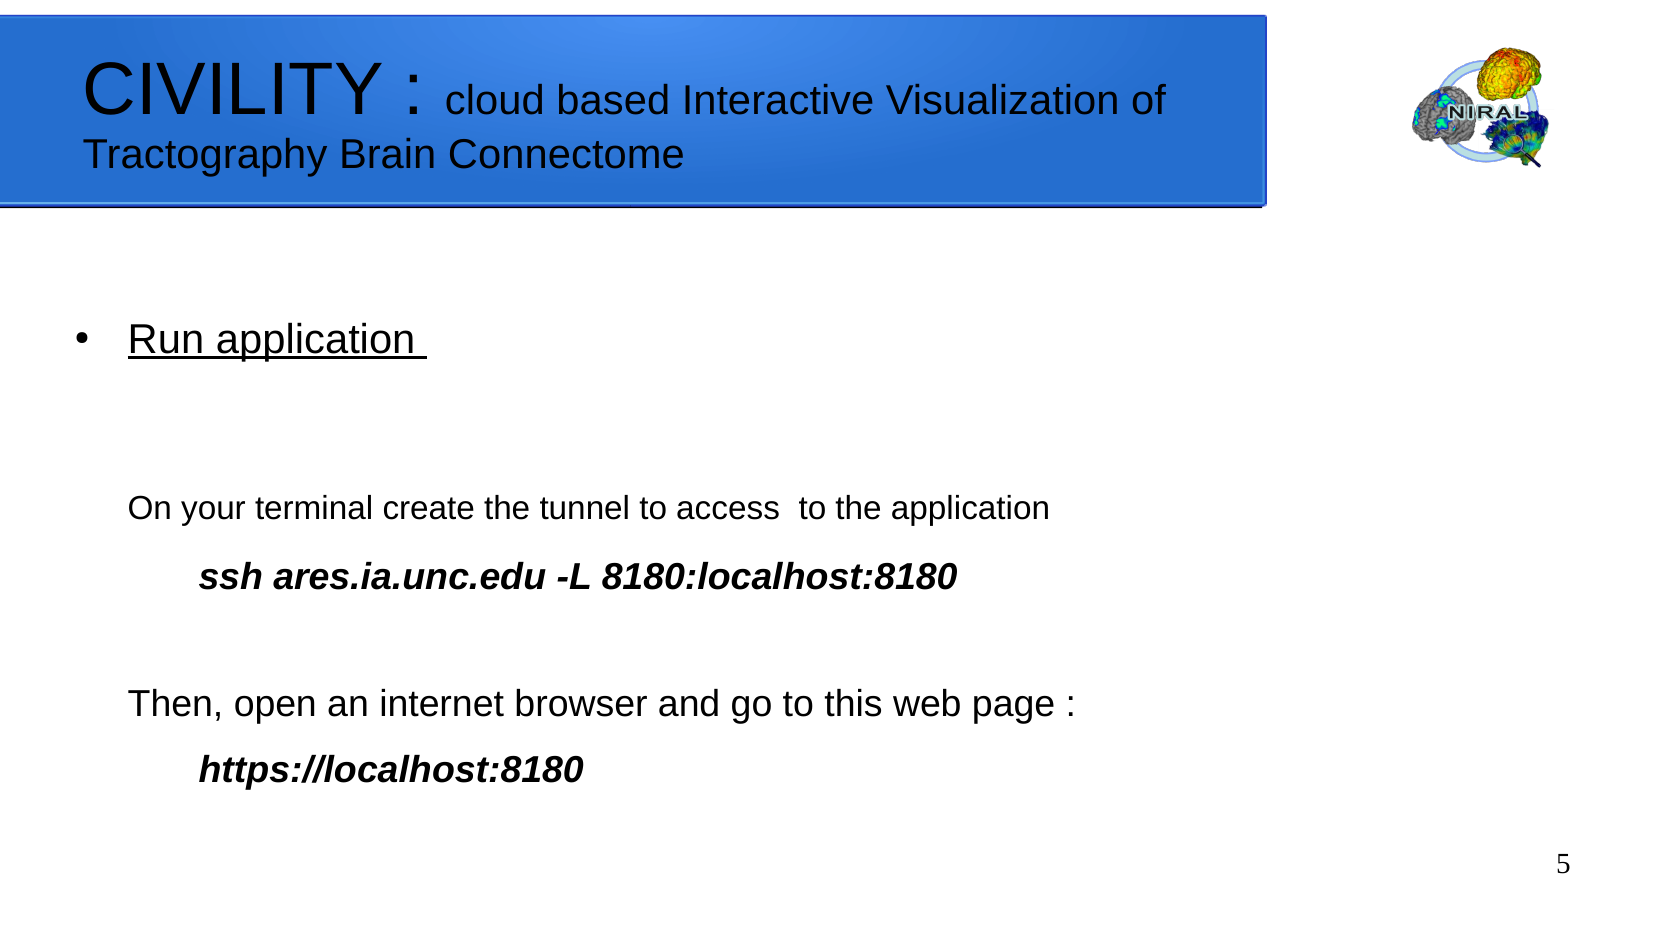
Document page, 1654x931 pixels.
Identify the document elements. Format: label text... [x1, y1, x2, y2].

picture [0, 13, 1270, 212]
title CIVILITY : cloud based Interactive Visualization of Tractography Brain Connectome [82, 35, 1235, 189]
picture [1395, 20, 1576, 196]
list Run application On your terminal create the tunnel to access to the application ssh ares.ia.unc.edu -L 8180:localhost:8180 Then, open an internet browser and go to this web page : https://localhost:8180 [56, 316, 1546, 796]
